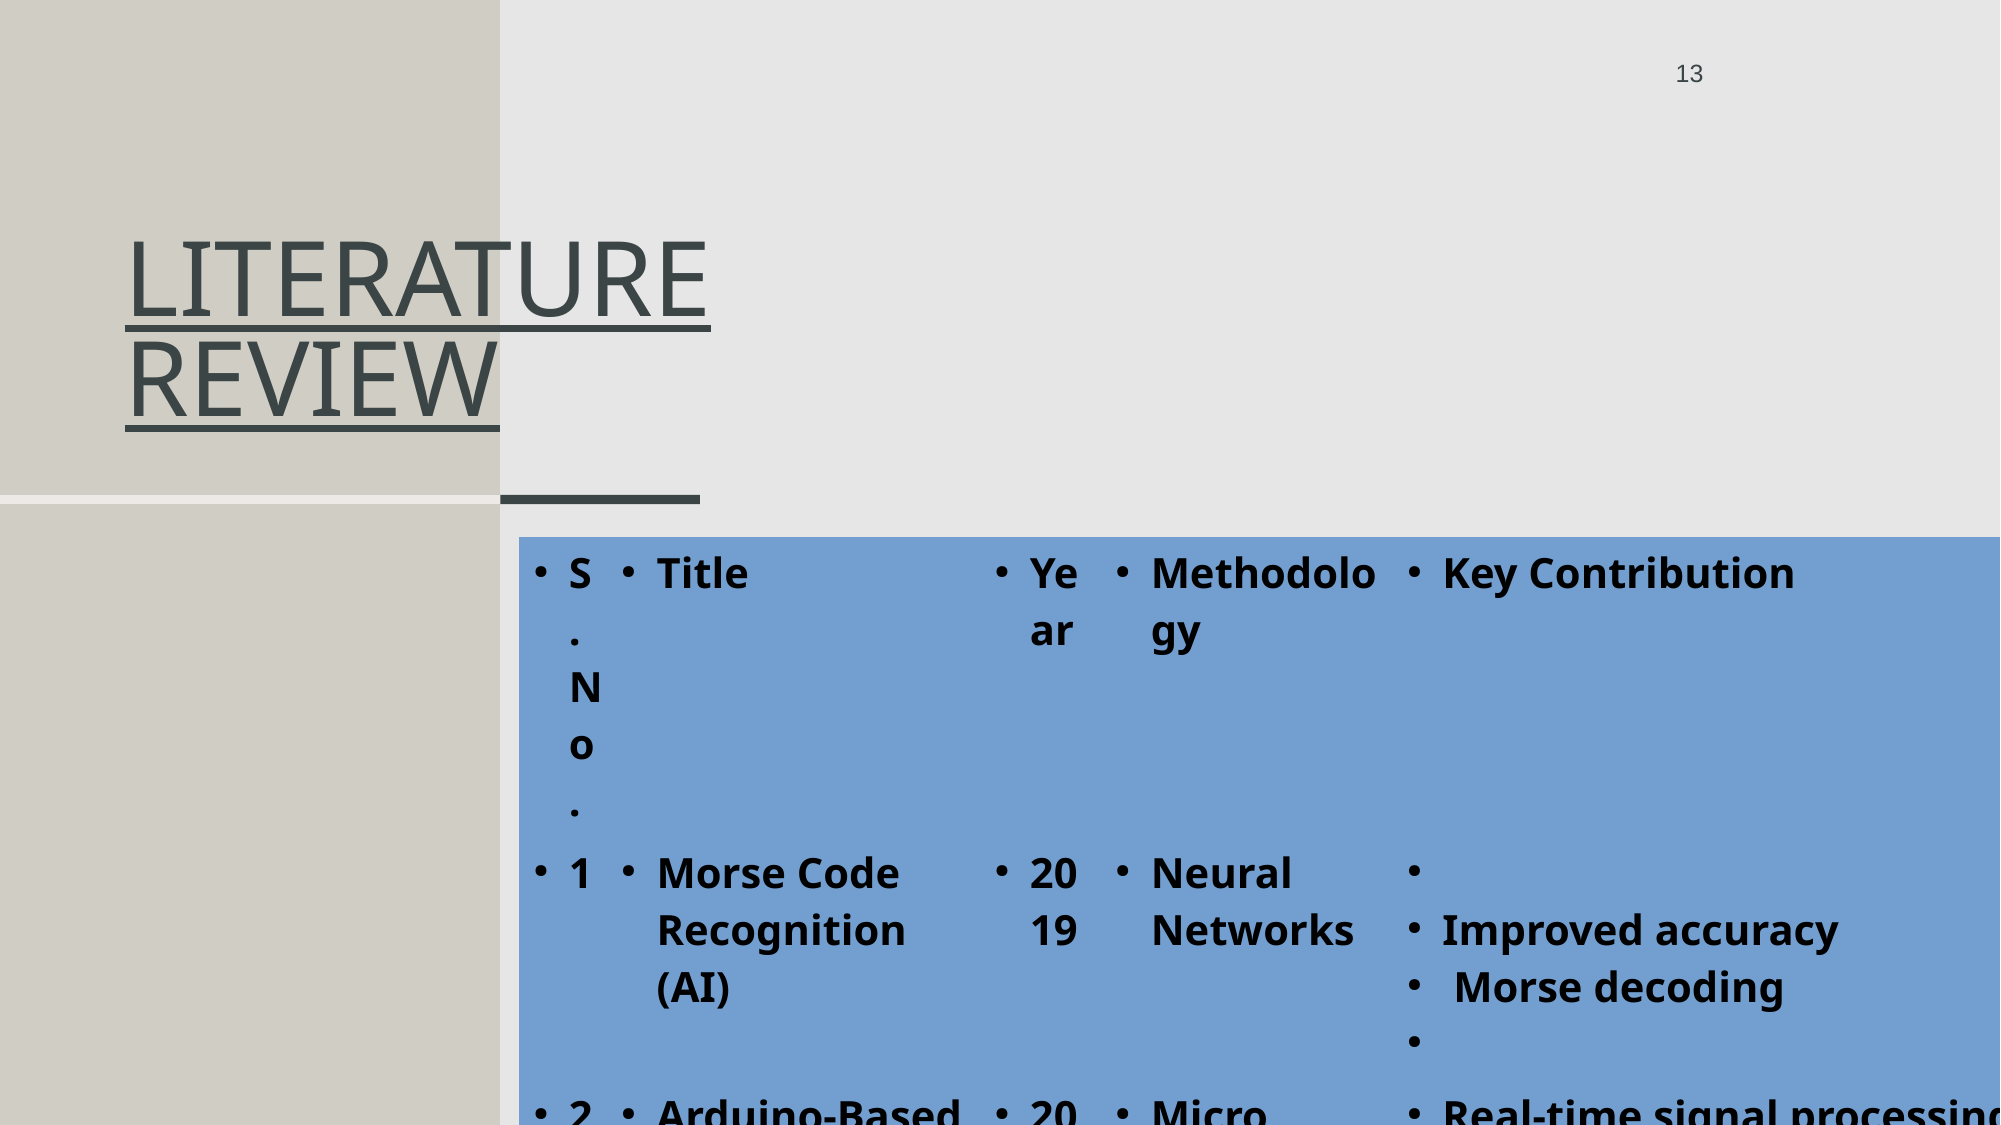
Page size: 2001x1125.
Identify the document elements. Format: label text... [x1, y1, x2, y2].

table_cell 2019 [980, 837, 1101, 1079]
table_header Methodology [1101, 537, 1392, 837]
table_cell Arduino-Based Translator [606, 1079, 980, 1125]
table_cell Morse Code Recognition (AI) [606, 837, 980, 1079]
table_header Key Contribution [1392, 537, 2000, 837]
table_cell Micro controller [1101, 1079, 1392, 1125]
table_header Year [980, 537, 1101, 837]
table_cell 1 [519, 837, 606, 1079]
table_cell 2020 [980, 1079, 1101, 1125]
table_header S. No. [519, 537, 606, 837]
table_cell Improved accuracy Morse decoding [1392, 837, 2000, 1079]
table_header Title [606, 537, 980, 837]
table_cell 2 [519, 1079, 606, 1125]
table_cell Neural Networks [1101, 837, 1392, 1079]
table_cell Real-time signal processing [1392, 1079, 2000, 1125]
text_box [1660, 49, 1936, 95]
title Literature Review [109, 229, 905, 506]
table_cell 2020 [1061, 1106, 1069, 1125]
